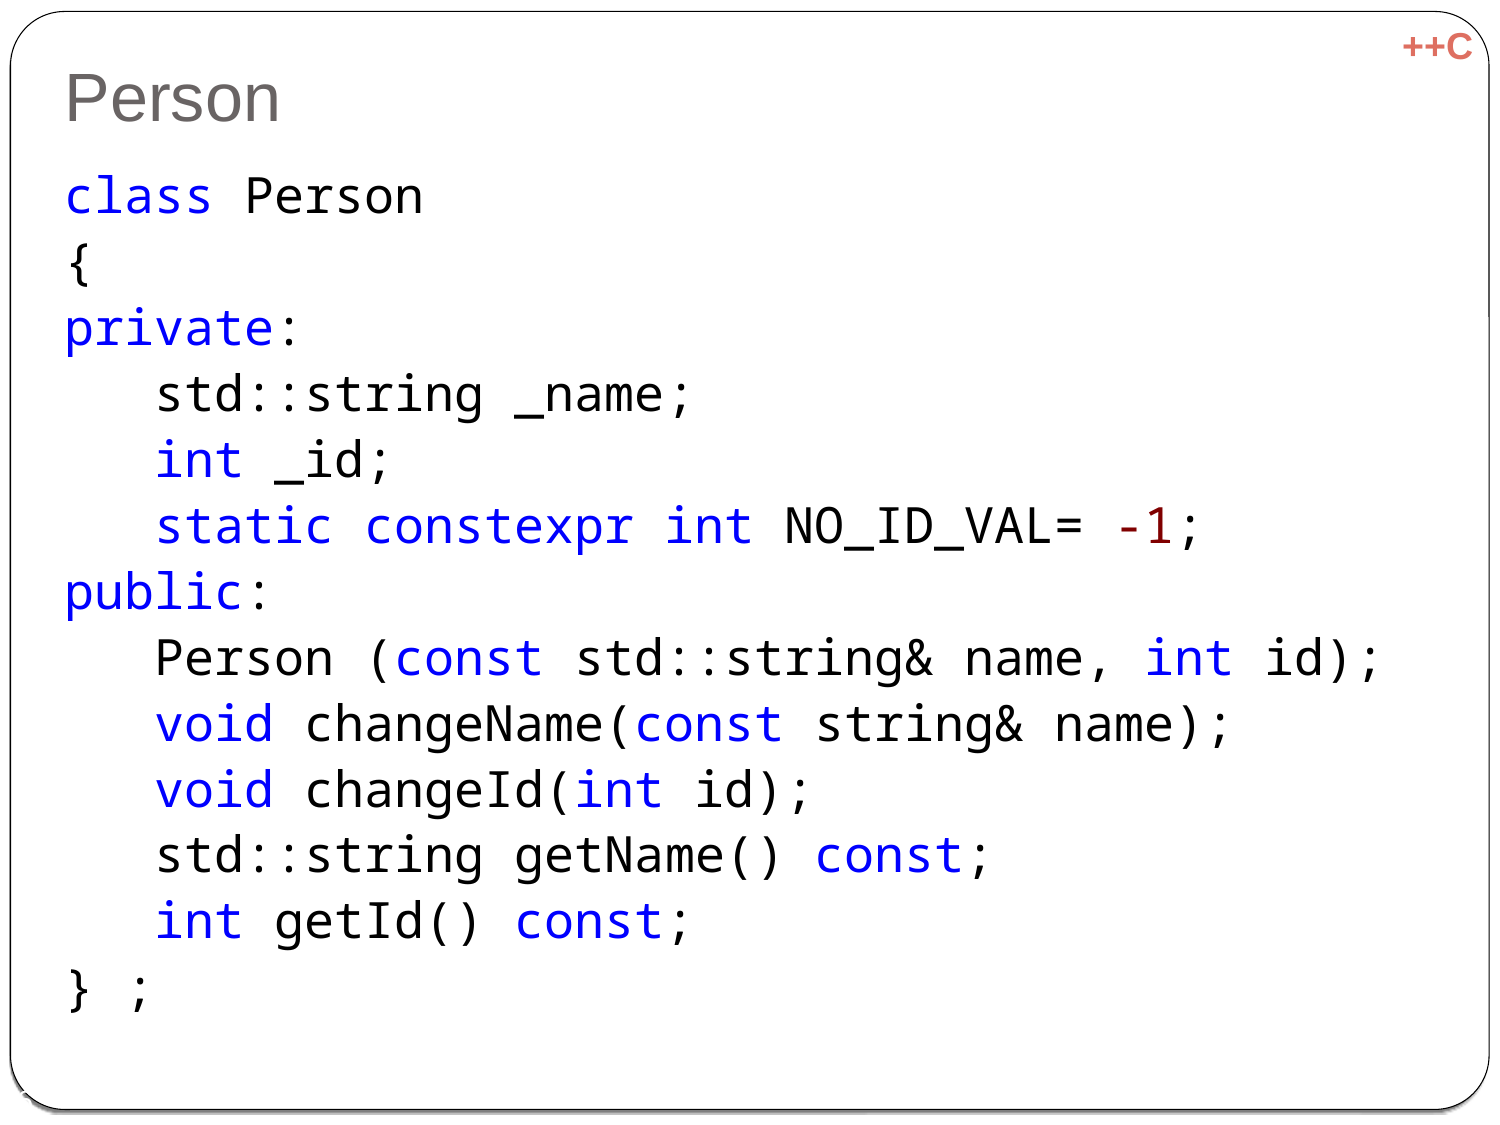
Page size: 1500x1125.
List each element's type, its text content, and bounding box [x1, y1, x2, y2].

slide_number <number> [0, 1074, 50, 1125]
list class Person { private: std::string _name; int _id; static constexpr int NO_ID_VAL= -1; public: Person (const std::string& name, int id); void changeName(const string& name); void changeId(int id); std::string getName() const; int getId() const; } ; [50, 149, 1450, 1088]
title Person [50, 45, 1450, 149]
